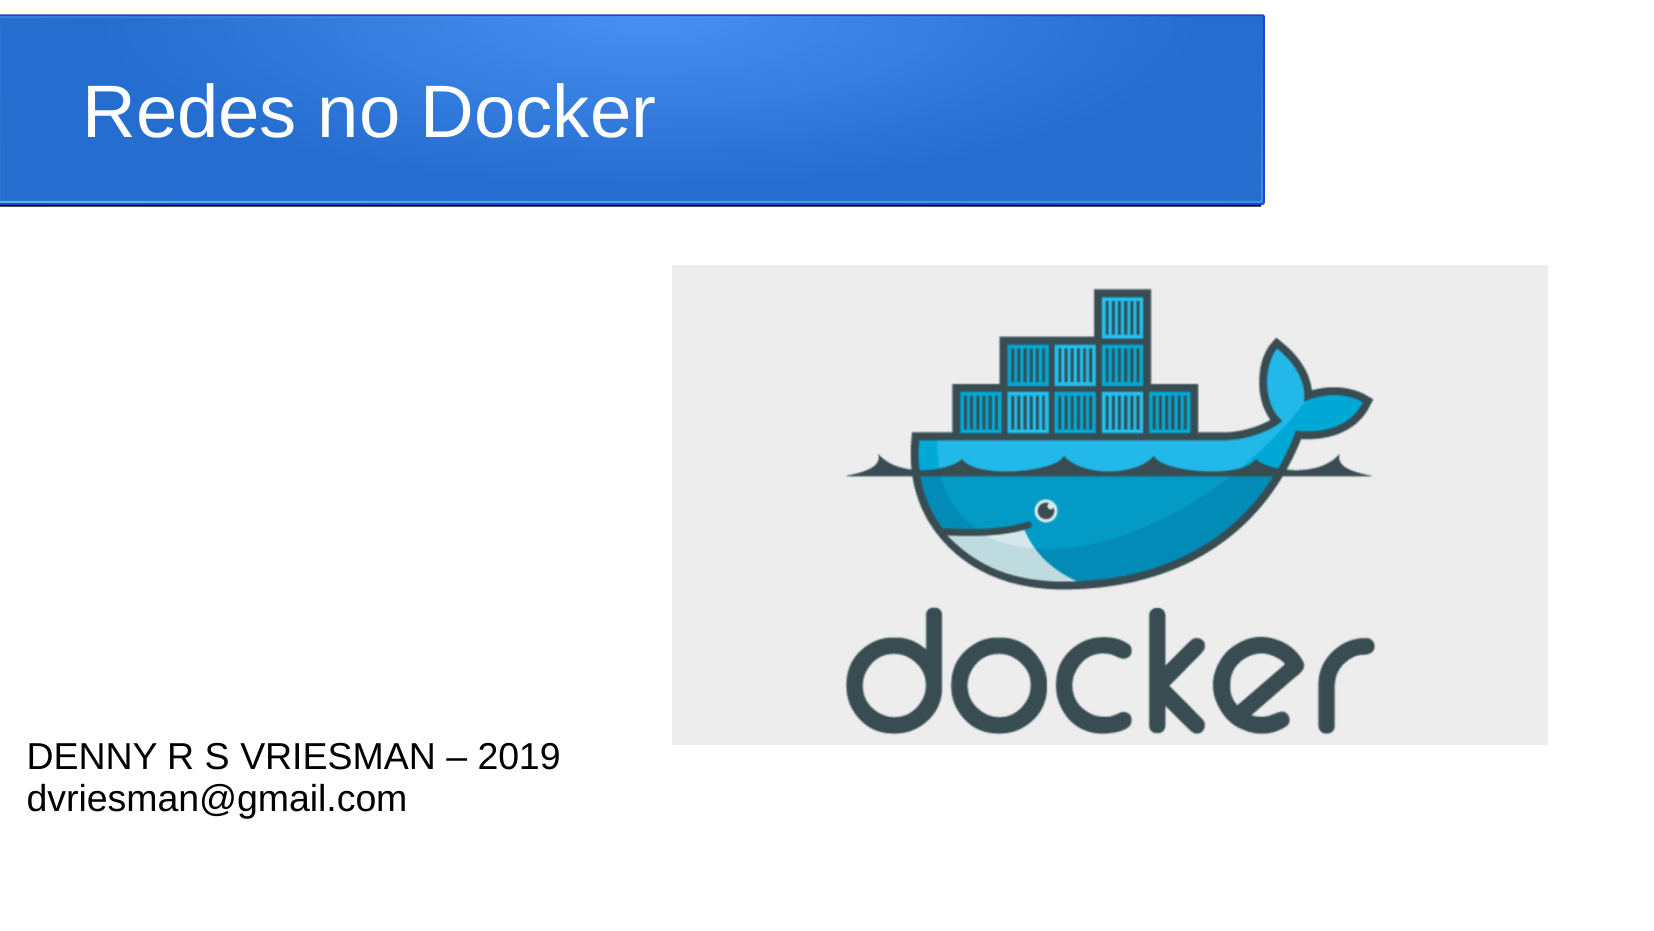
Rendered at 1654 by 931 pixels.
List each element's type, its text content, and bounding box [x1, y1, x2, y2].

picture [672, 265, 1548, 745]
text_box DENNY R S VRIESMAN – 2019 dvriesman@gmail.com [11, 727, 839, 827]
title Redes no Docker [82, 35, 1235, 189]
